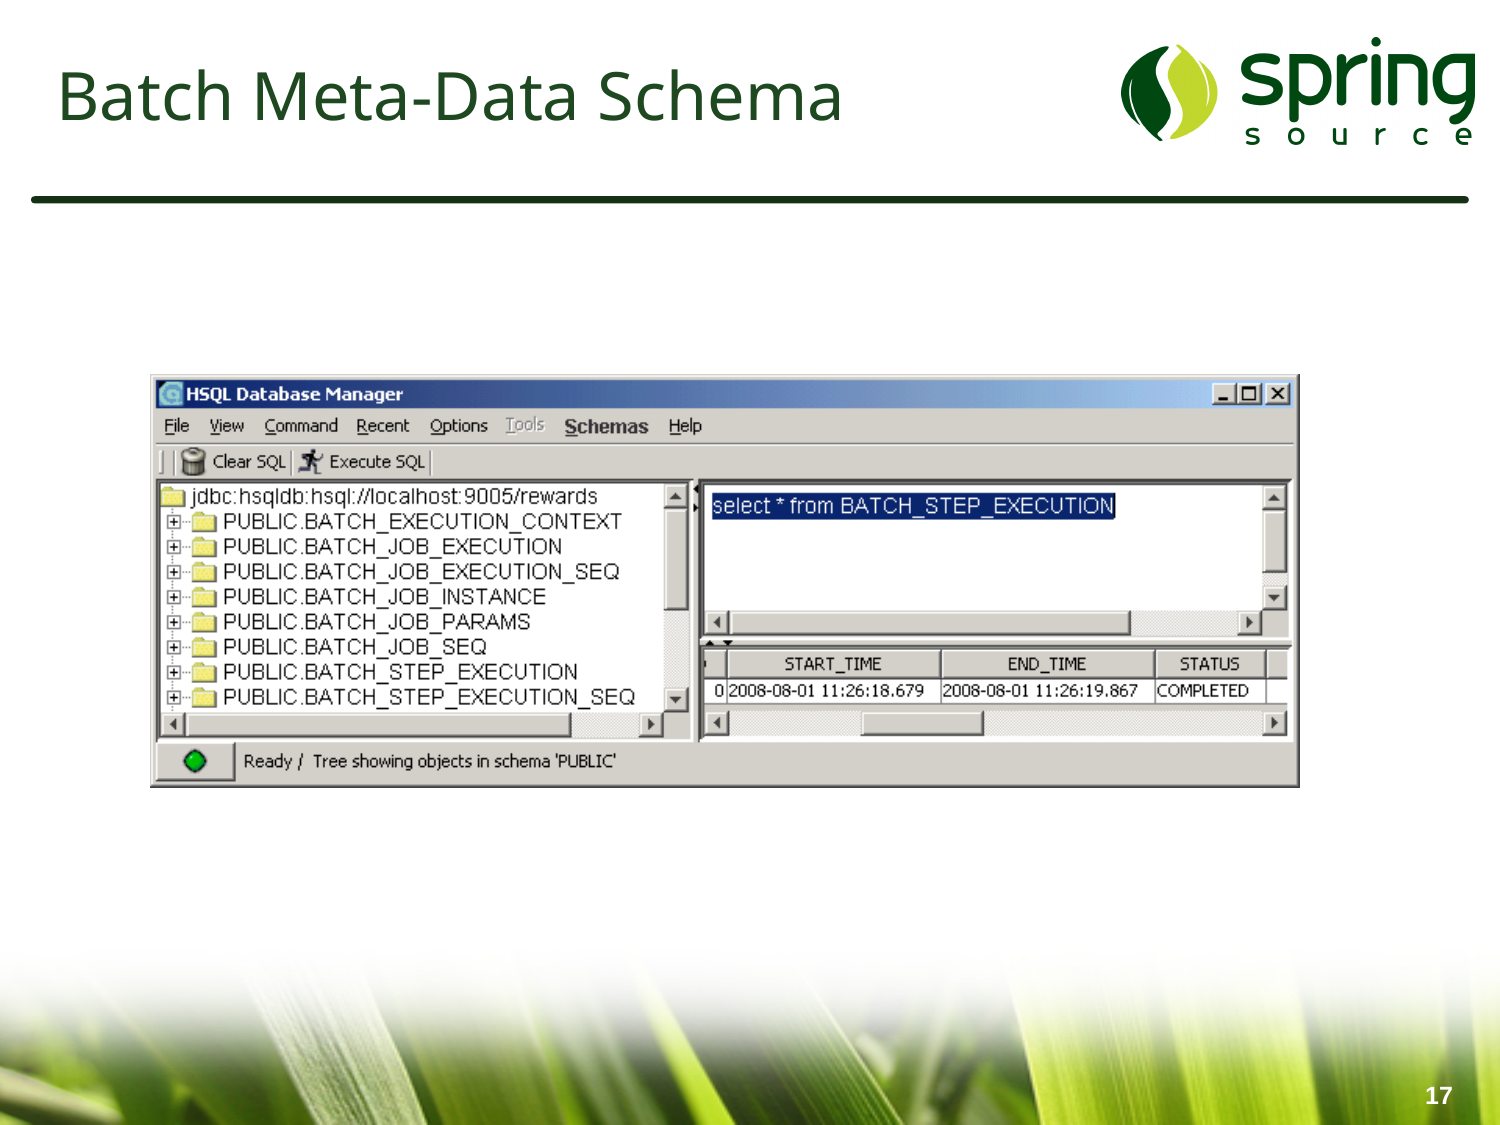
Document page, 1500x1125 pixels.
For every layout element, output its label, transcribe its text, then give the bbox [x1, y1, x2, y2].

picture [150, 374, 1300, 788]
title Batch Meta-Data Schema [56, 14, 1089, 175]
picture [0, 944, 1500, 1125]
picture [1121, 37, 1475, 145]
